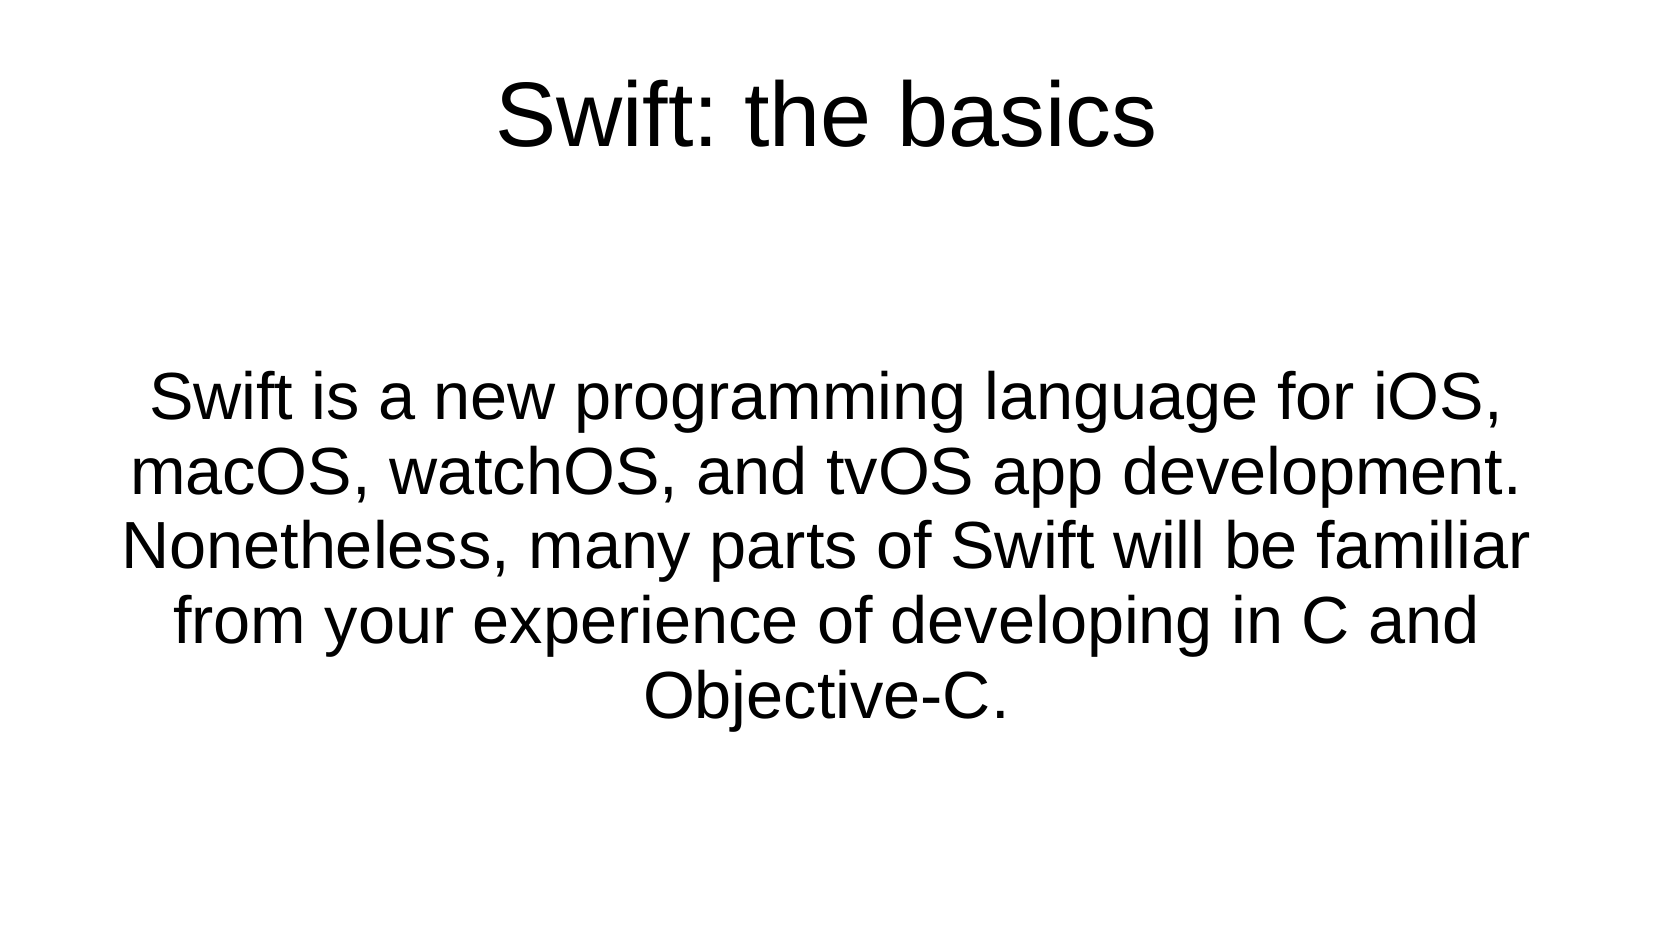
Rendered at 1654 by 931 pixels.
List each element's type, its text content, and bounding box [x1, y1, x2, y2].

title Swift: the basics [82, 37, 1571, 193]
subtitle Swift is a new programming language for iOS, macOS, watchOS, and tvOS app development. Nonetheless, many parts of Swift will be familiar from your experience of developing in C and Objective-C. [82, 217, 1571, 875]
